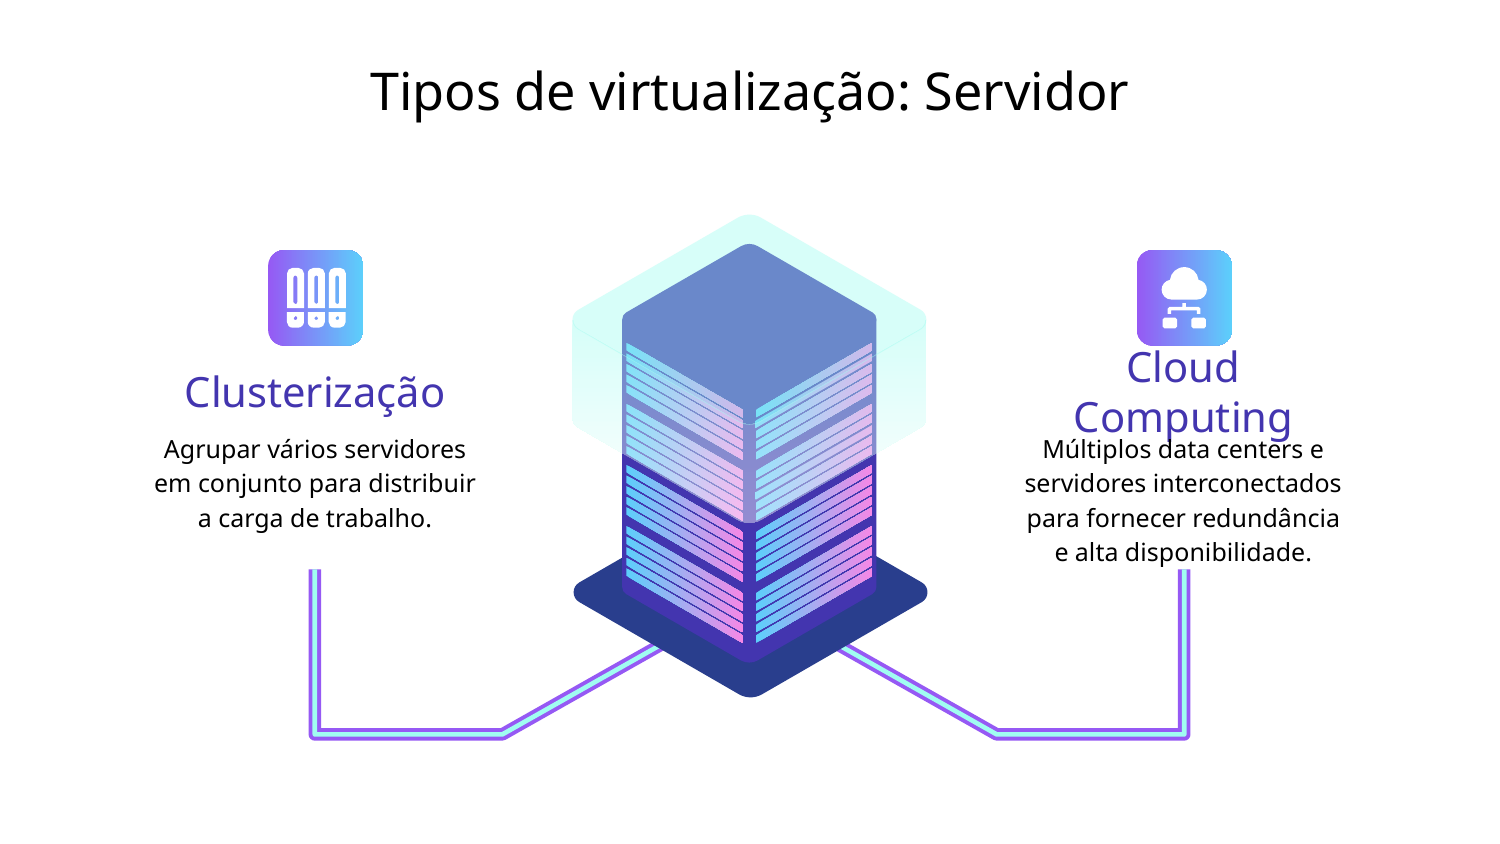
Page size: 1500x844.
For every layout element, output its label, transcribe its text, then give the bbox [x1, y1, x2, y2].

text_box [1136, 250, 1232, 346]
text_box [268, 250, 364, 346]
text_box Múltiplos data centers e servidores interconectados para fornecer redundância e alta disponibilidade. [1004, 414, 1363, 567]
text_box Cloud Computing [1004, 368, 1363, 414]
text_box [572, 214, 928, 698]
title Tipos de virtualização: Servidor [84, 47, 1416, 132]
text_box Agrupar vários servidores em conjunto para distribuir a carga de trabalho. [136, 414, 495, 567]
text_box Clusterização [136, 368, 495, 414]
